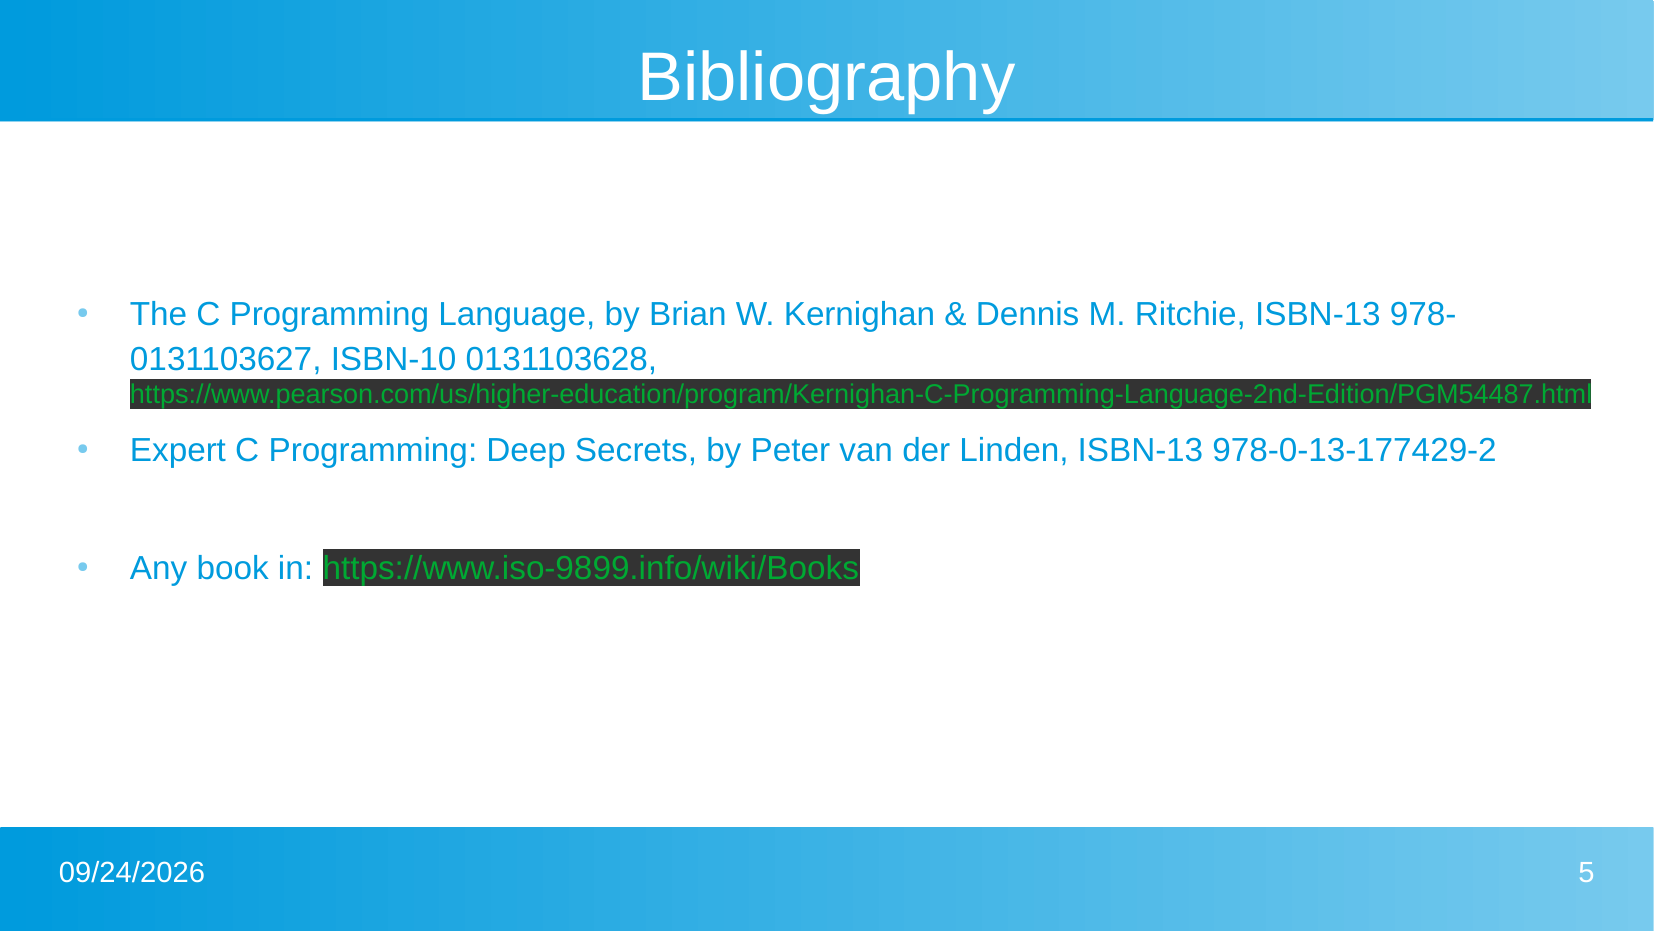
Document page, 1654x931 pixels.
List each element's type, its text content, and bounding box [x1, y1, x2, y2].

list The C Programming Language, by Brian W. Kernighan & Dennis M. Ritchie, ISBN-13 978-0131103627, ISBN-10 0131103628, https://www.pearson.com/us/higher-education/program/Kernighan-C-Programming-Language-2nd-Edition/PGM54487.html Expert C Programming: Deep Secrets, by Peter van der Linden, ISBN-13 978-0-13-177429-2 Any book in: https://www.iso-9899.info/wiki/Books [59, 177, 1595, 768]
title Bibliography [59, 37, 1595, 116]
